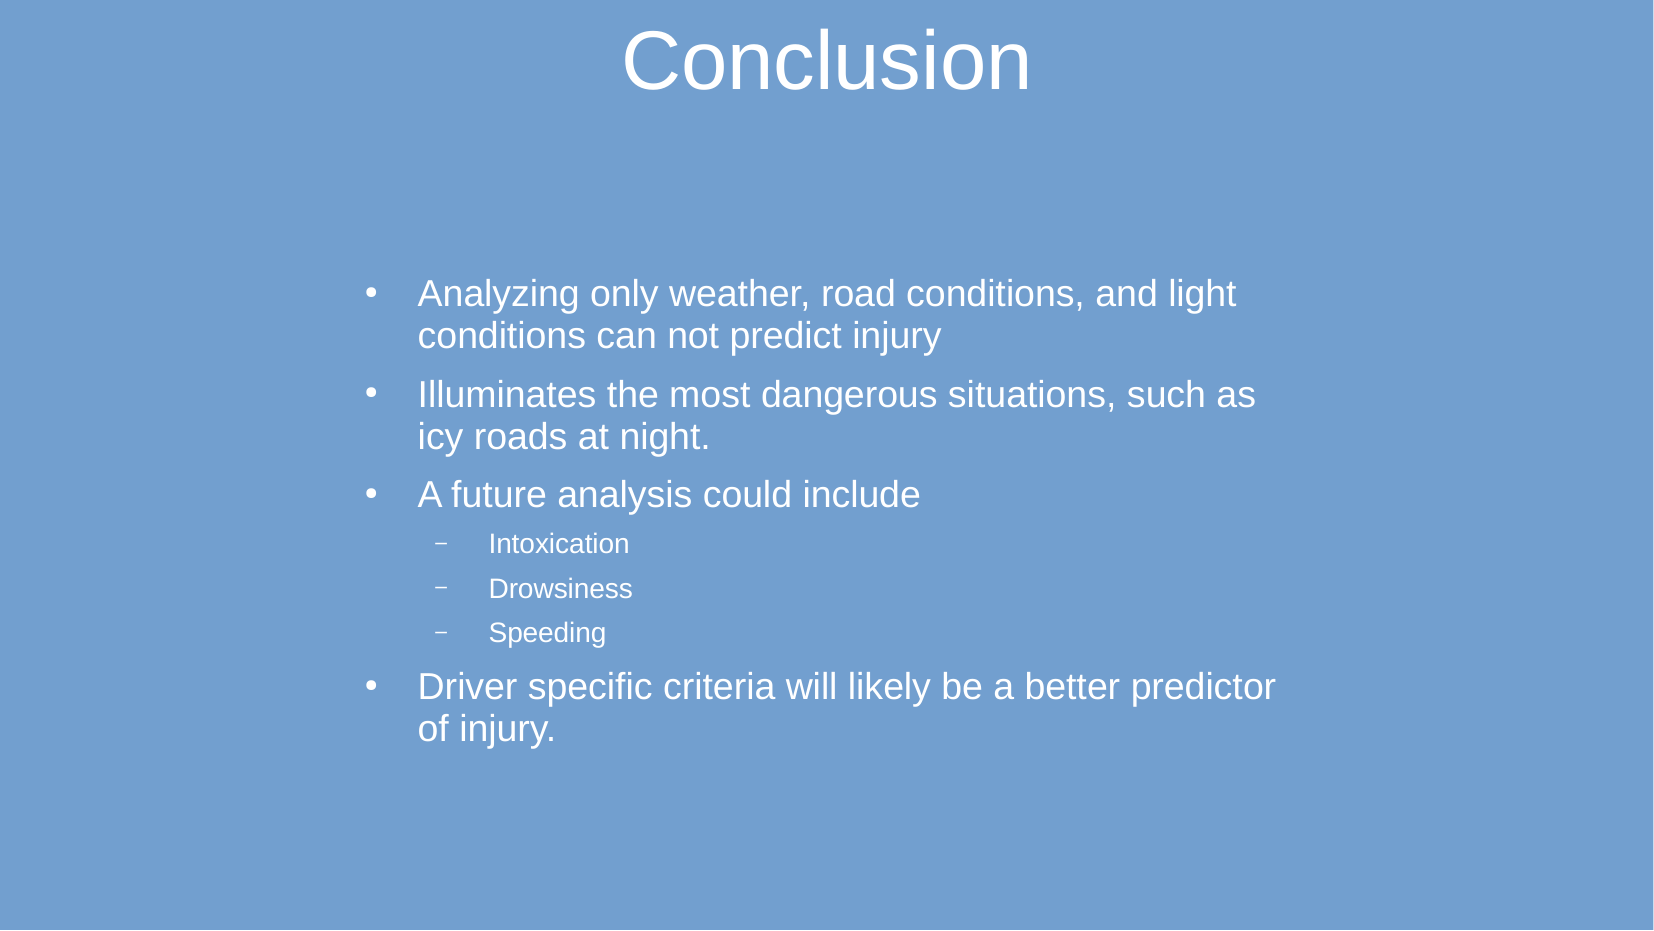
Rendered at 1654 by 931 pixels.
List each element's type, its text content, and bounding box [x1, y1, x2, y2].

title Conclusion [82, 0, 1571, 123]
list Analyzing only weather, road conditions, and light conditions can not predict injury Illuminates the most dangerous situations, such as icy roads at night. A future analysis could include Intoxication Drowsiness Speeding Driver specific criteria will likely be a better predictor of injury. [346, 122, 1307, 901]
